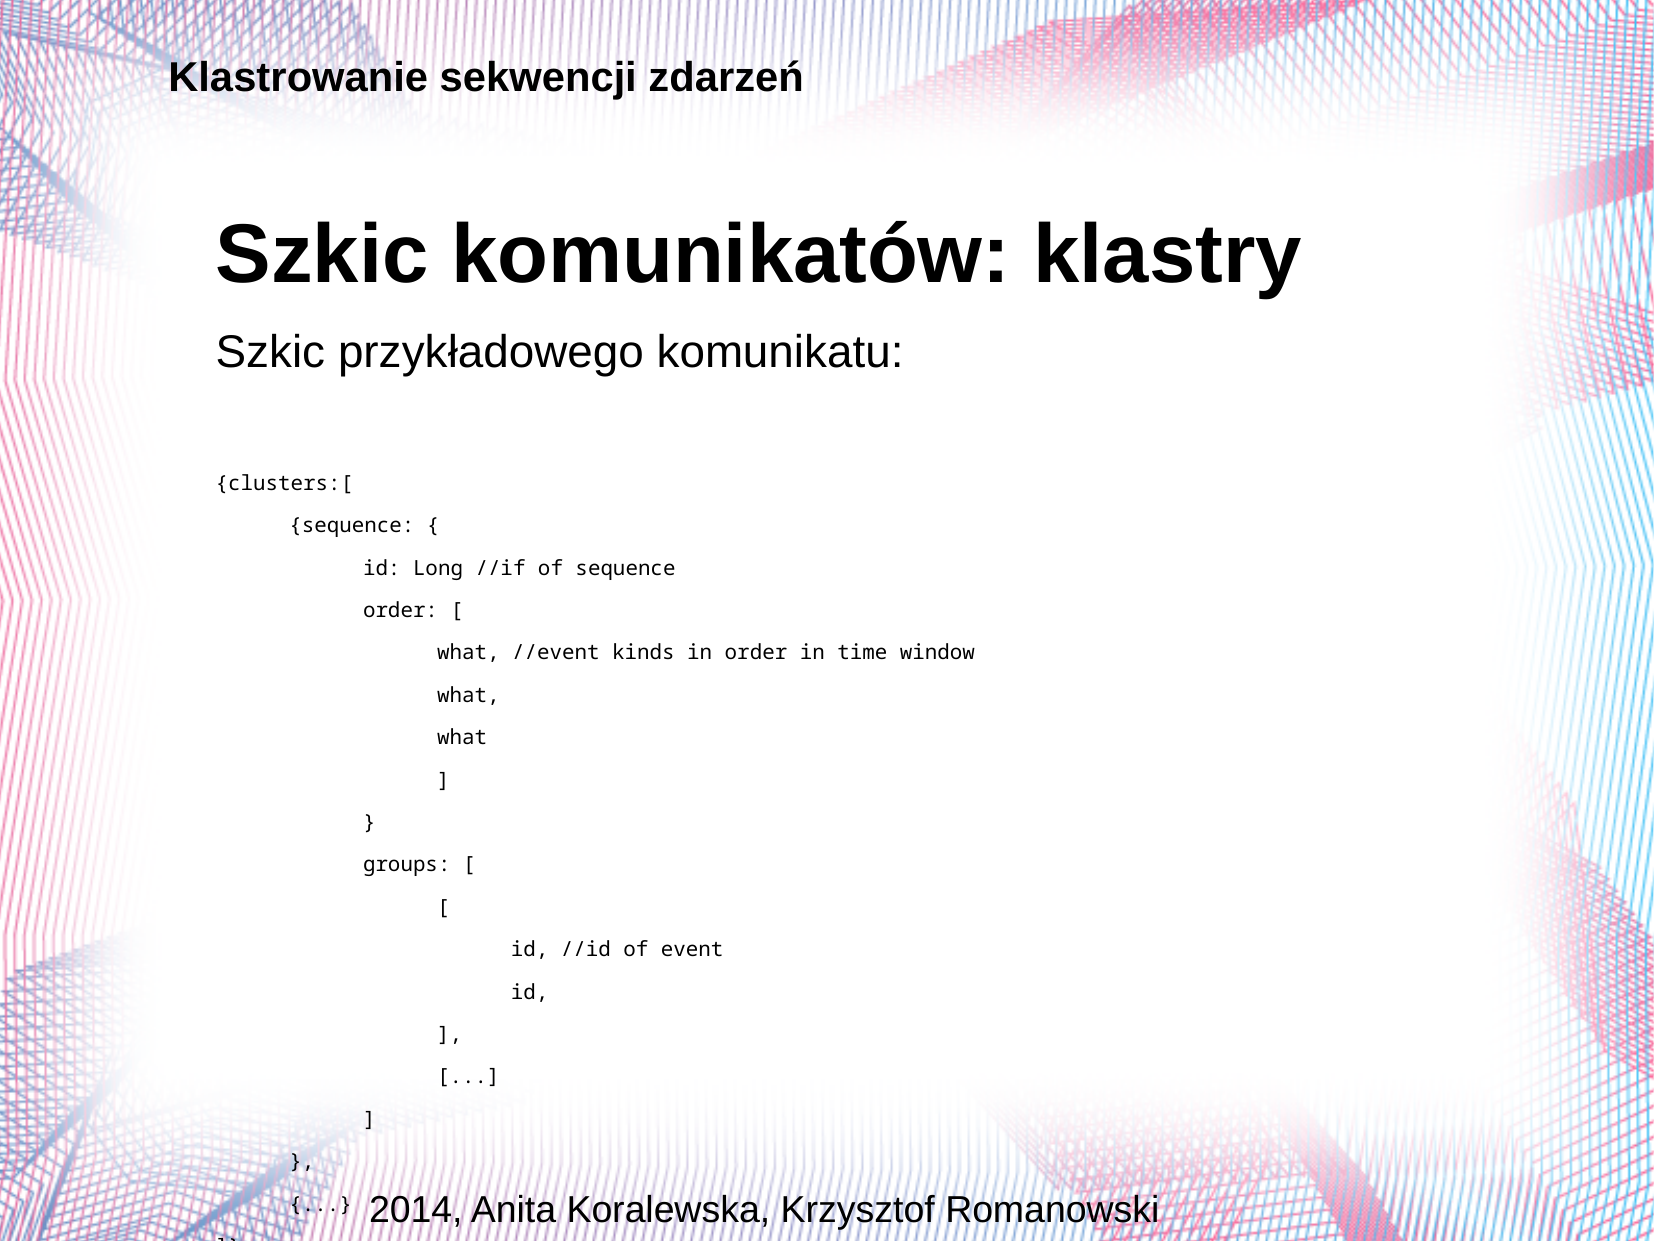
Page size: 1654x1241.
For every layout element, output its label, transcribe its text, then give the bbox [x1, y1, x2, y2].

picture [0, 0, 1654, 1241]
text_box Szkic komunikatów: klastry [200, 153, 1619, 272]
text_box 2014, Anita Koralewska, Krzysztof Romanowski [354, 1204, 1276, 1217]
text_box Szkic przykładowego komunikatu: {clusters:[ {sequence: { id: Long //if of sequence order: [ what, //event kinds in order in time window what, what ] } groups: [ [ id, //id of event id, ], [...] ] }, {...} ]} [200, 292, 1406, 1204]
text_box Klastrowanie sekwencji zdarzeń [153, 23, 1560, 85]
